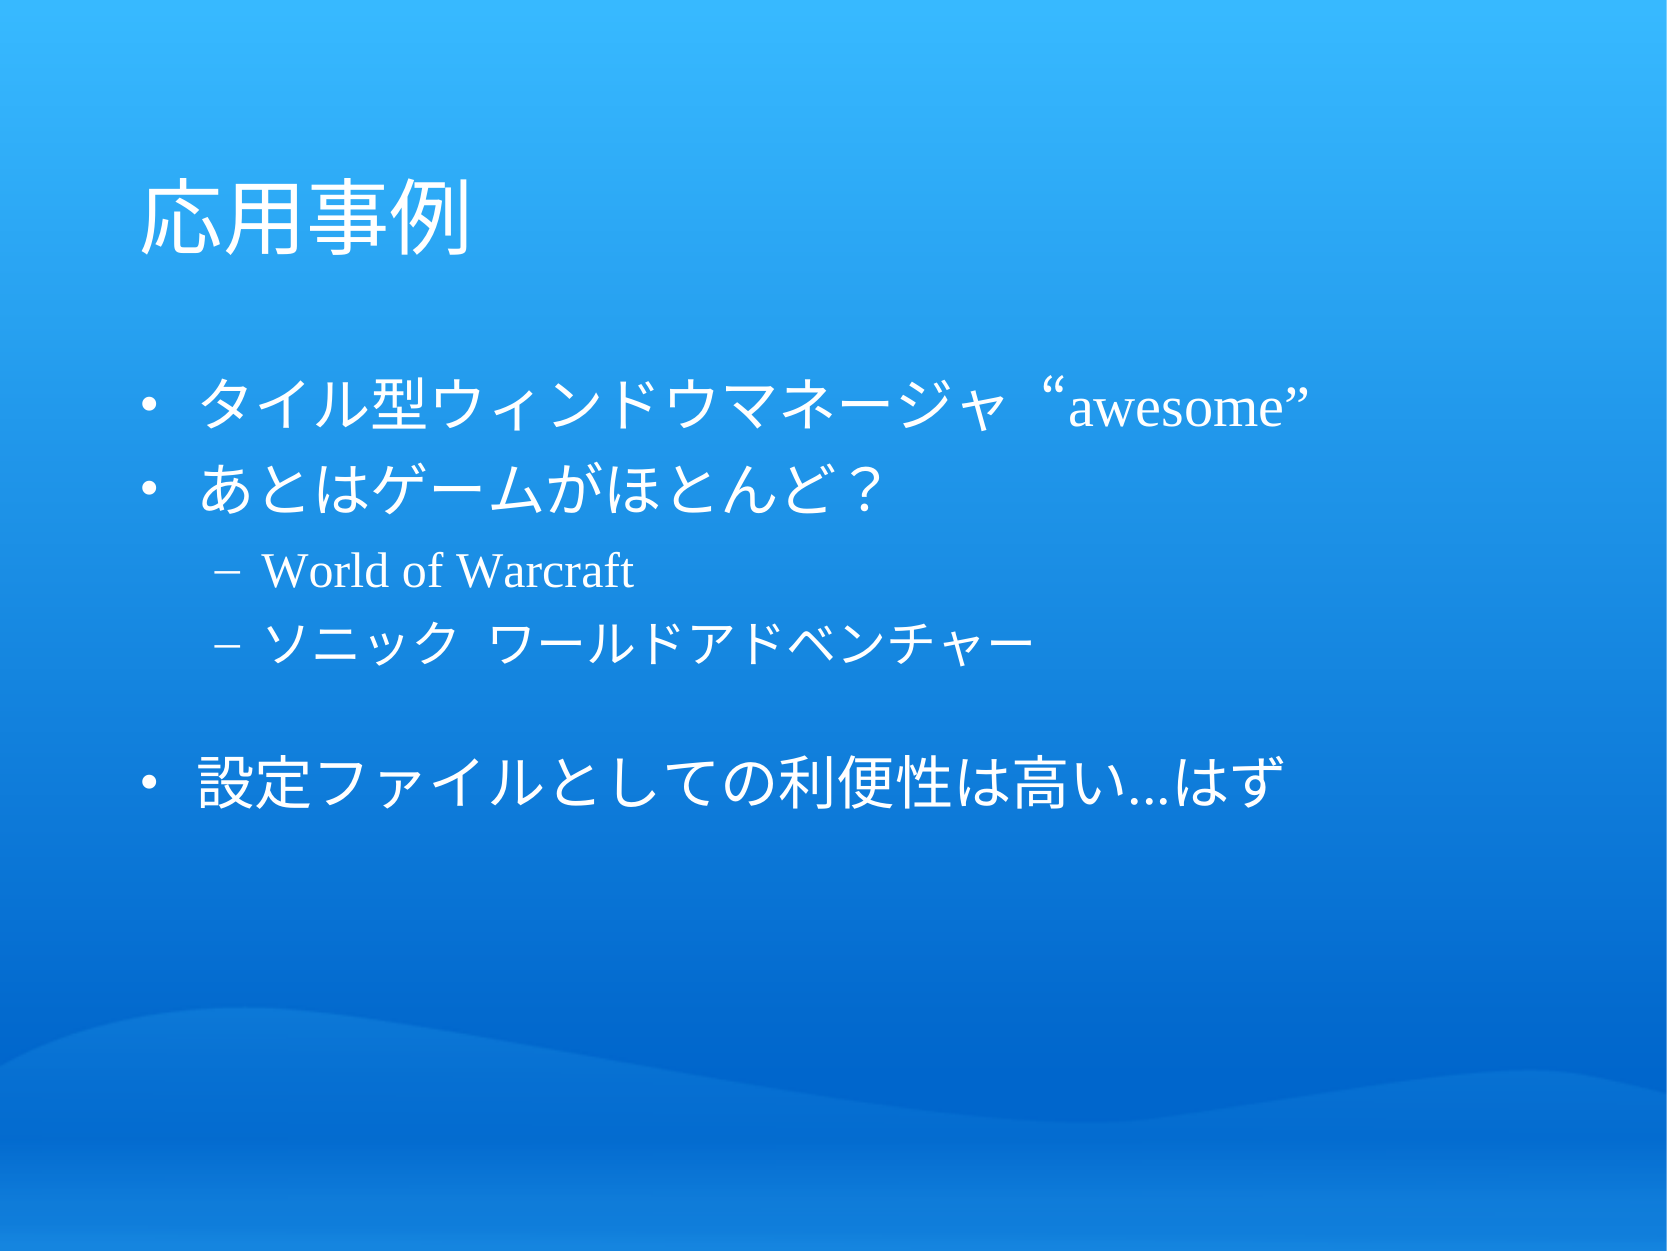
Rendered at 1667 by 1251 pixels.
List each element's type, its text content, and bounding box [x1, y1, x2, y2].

title 応用事例 [124, 110, 1542, 320]
list タイル型ウィンドウマネージャ “awesome” あとはゲームがほとんど？ World of Warcraft ソニック ワールドアドベンチャー 設定ファイルとしての利便性は高い...はず [124, 360, 1542, 1112]
picture [0, 0, 1667, 1251]
